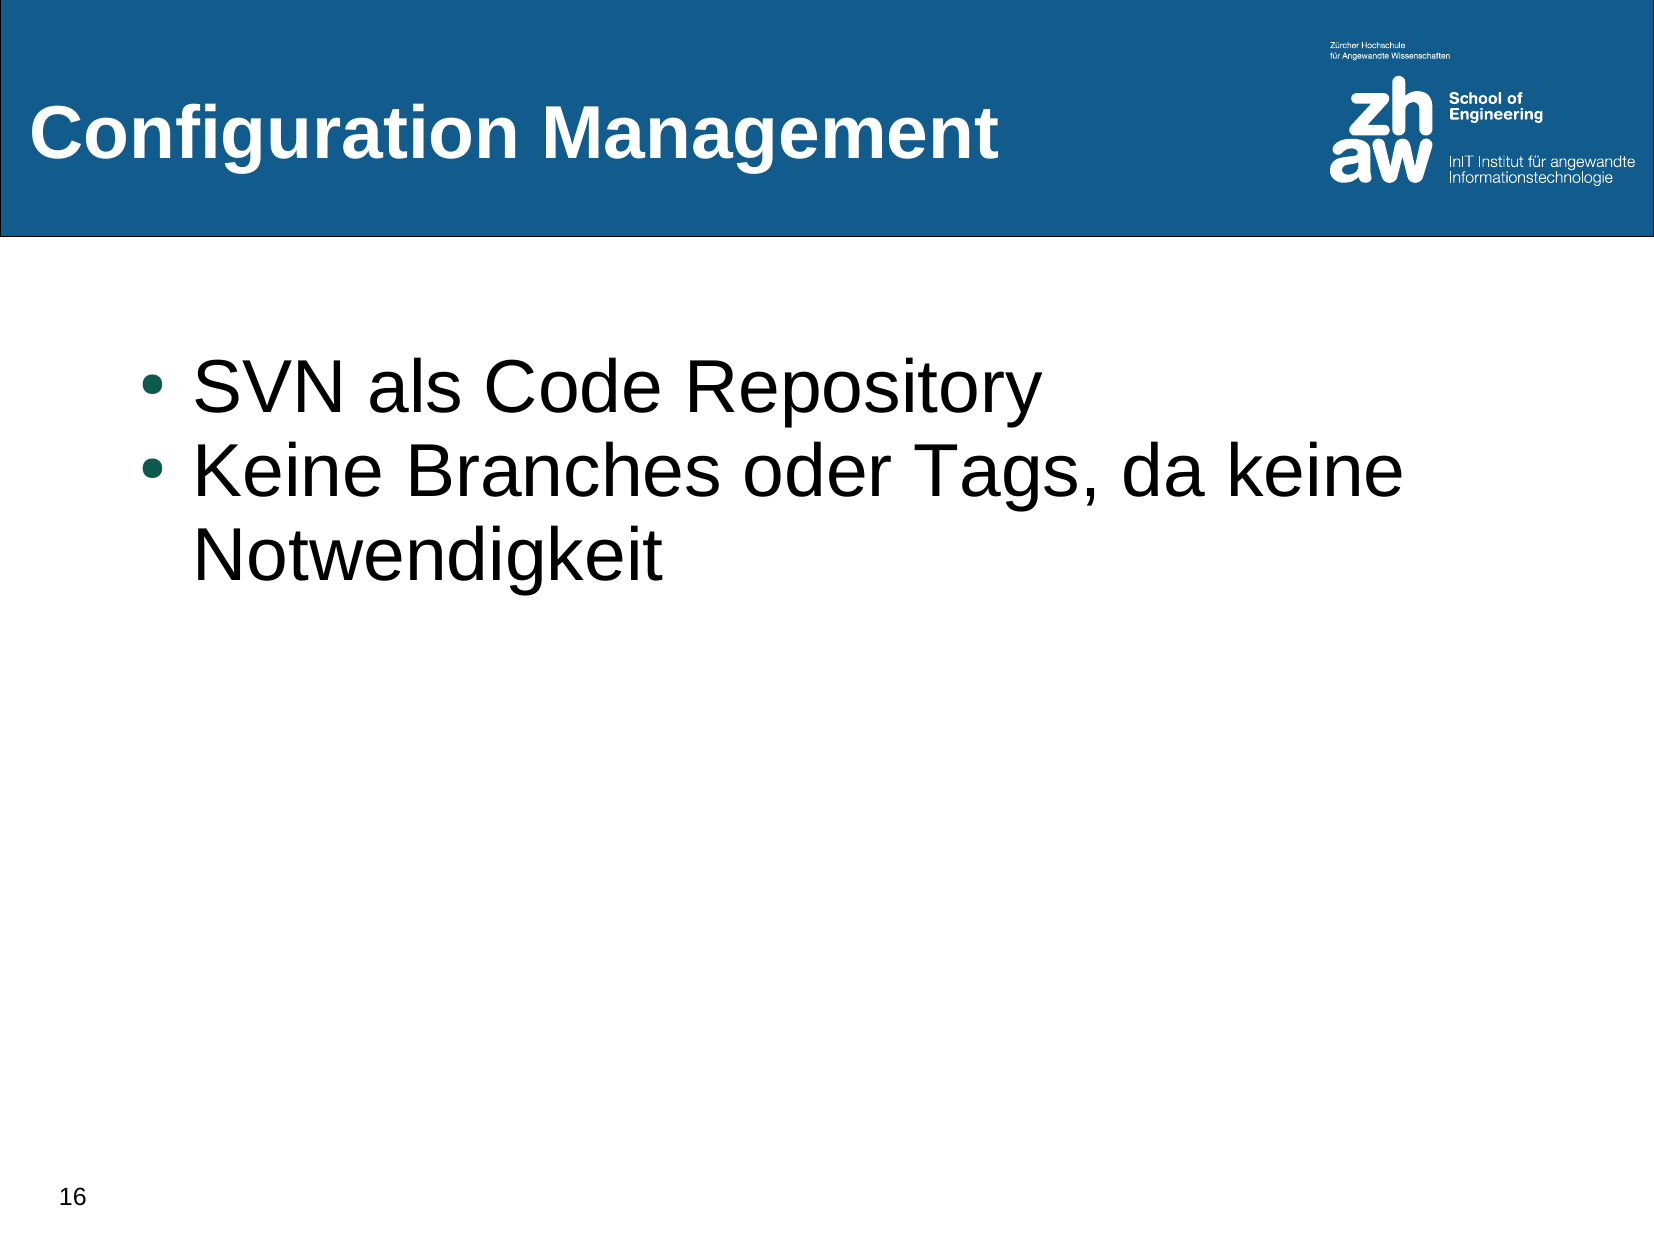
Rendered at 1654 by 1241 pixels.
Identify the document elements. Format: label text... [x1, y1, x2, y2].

list SVN als Code Repository Keine Branches oder Tags, da keine Notwendigkeit [121, 344, 1534, 1127]
title Configuration Management [29, 29, 1442, 237]
